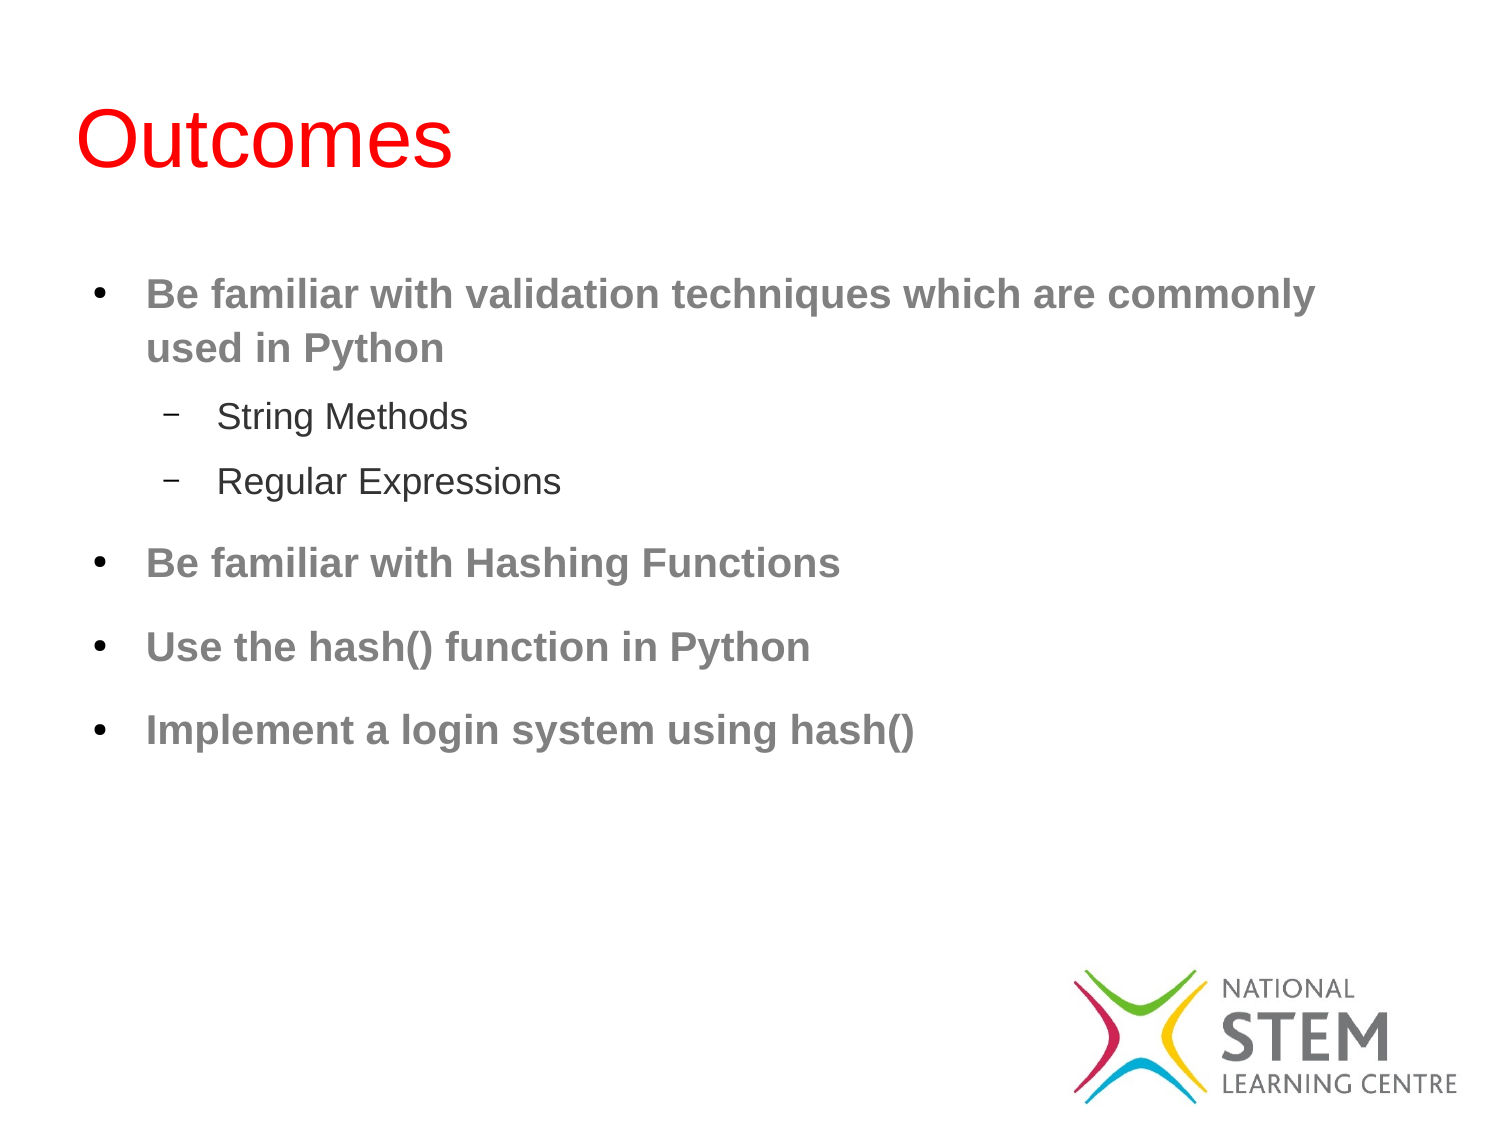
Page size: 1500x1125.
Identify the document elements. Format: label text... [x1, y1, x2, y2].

list Be familiar with validation techniques which are commonly used in Python String Methods Regular Expressions Be familiar with Hashing Functions Use the hash() function in Python Implement a login system using hash() [75, 263, 1425, 916]
picture [1057, 953, 1472, 1120]
title Outcomes [75, 44, 1425, 233]
